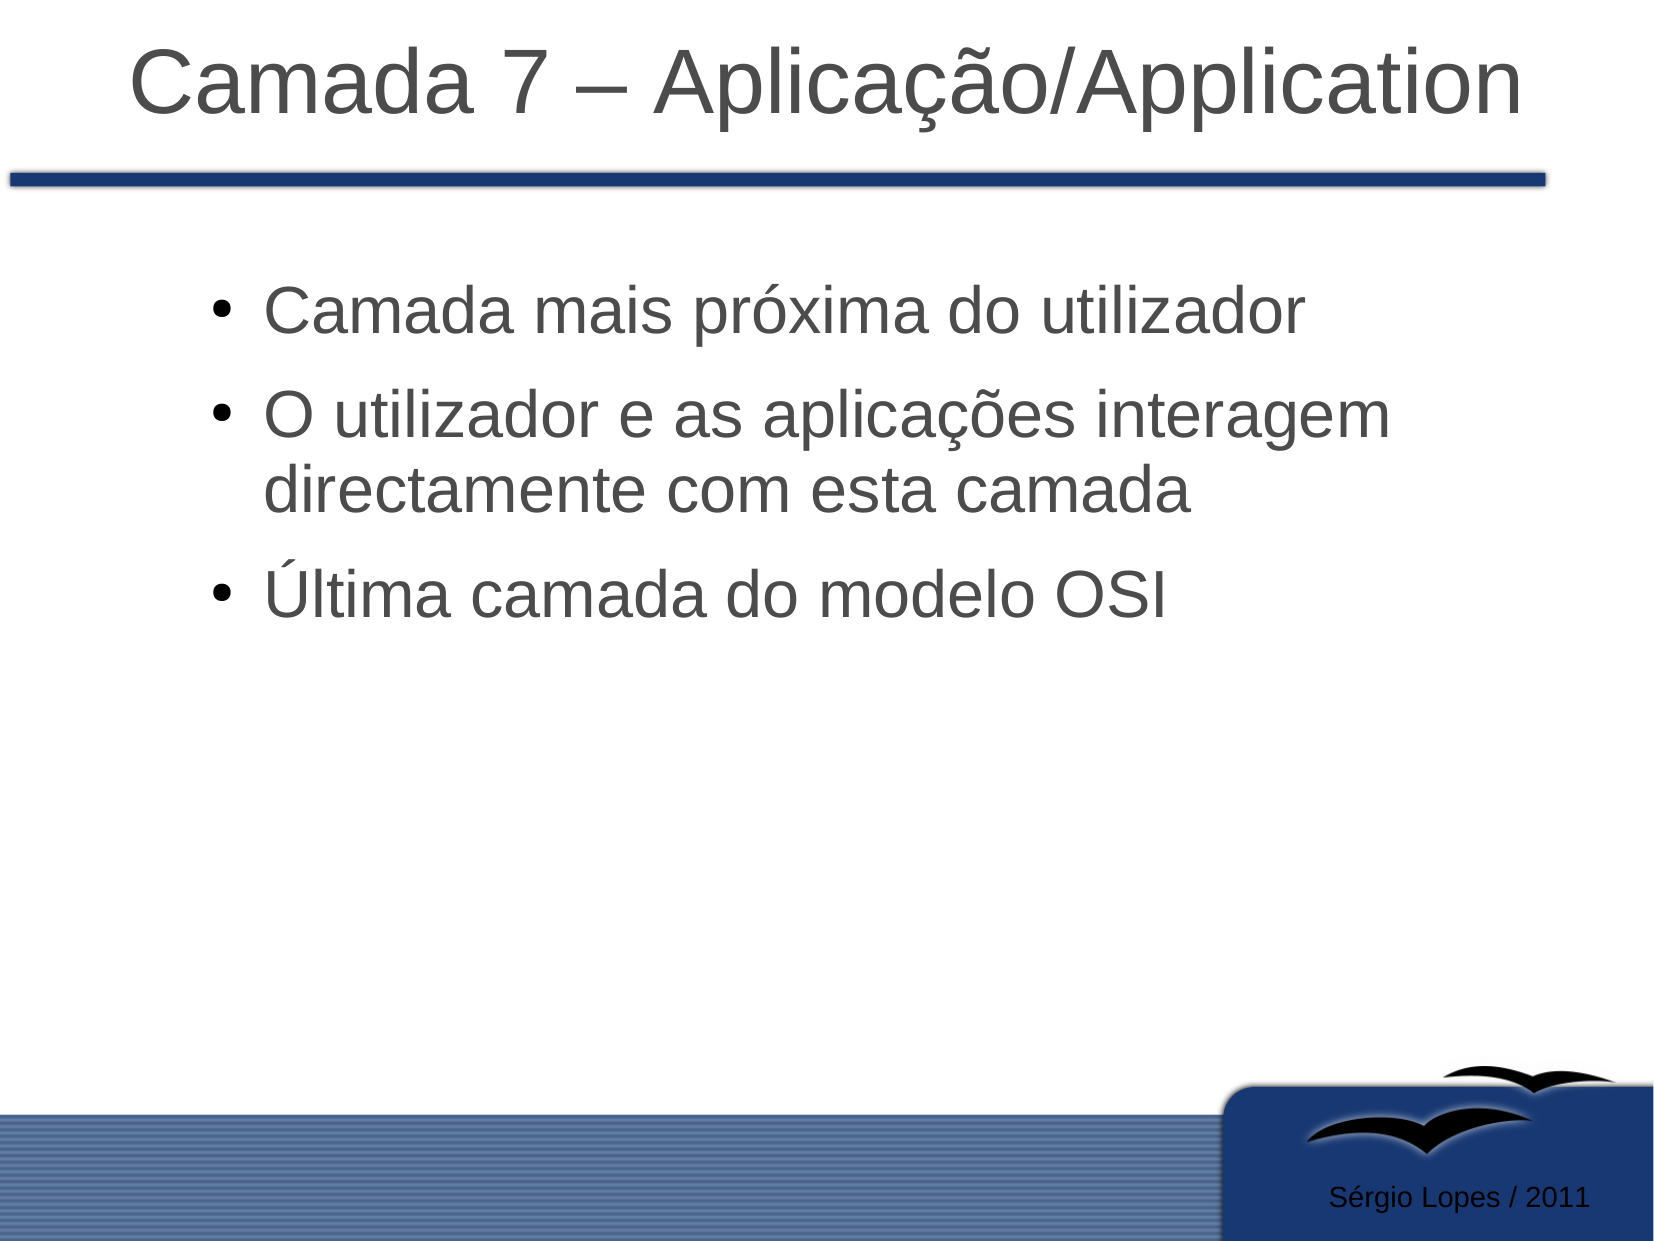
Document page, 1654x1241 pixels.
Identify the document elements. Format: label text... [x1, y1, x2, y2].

title Camada 7 – Aplicação/Application [121, 0, 1534, 164]
picture [0, 0, 1654, 1241]
text_box Sérgio Lopes / 2011 [1328, 1181, 1588, 1214]
list Camada mais próxima do utilizador O utilizador e as aplicações interagem directamente com esta camada Última camada do modelo OSI [121, 273, 1534, 1056]
